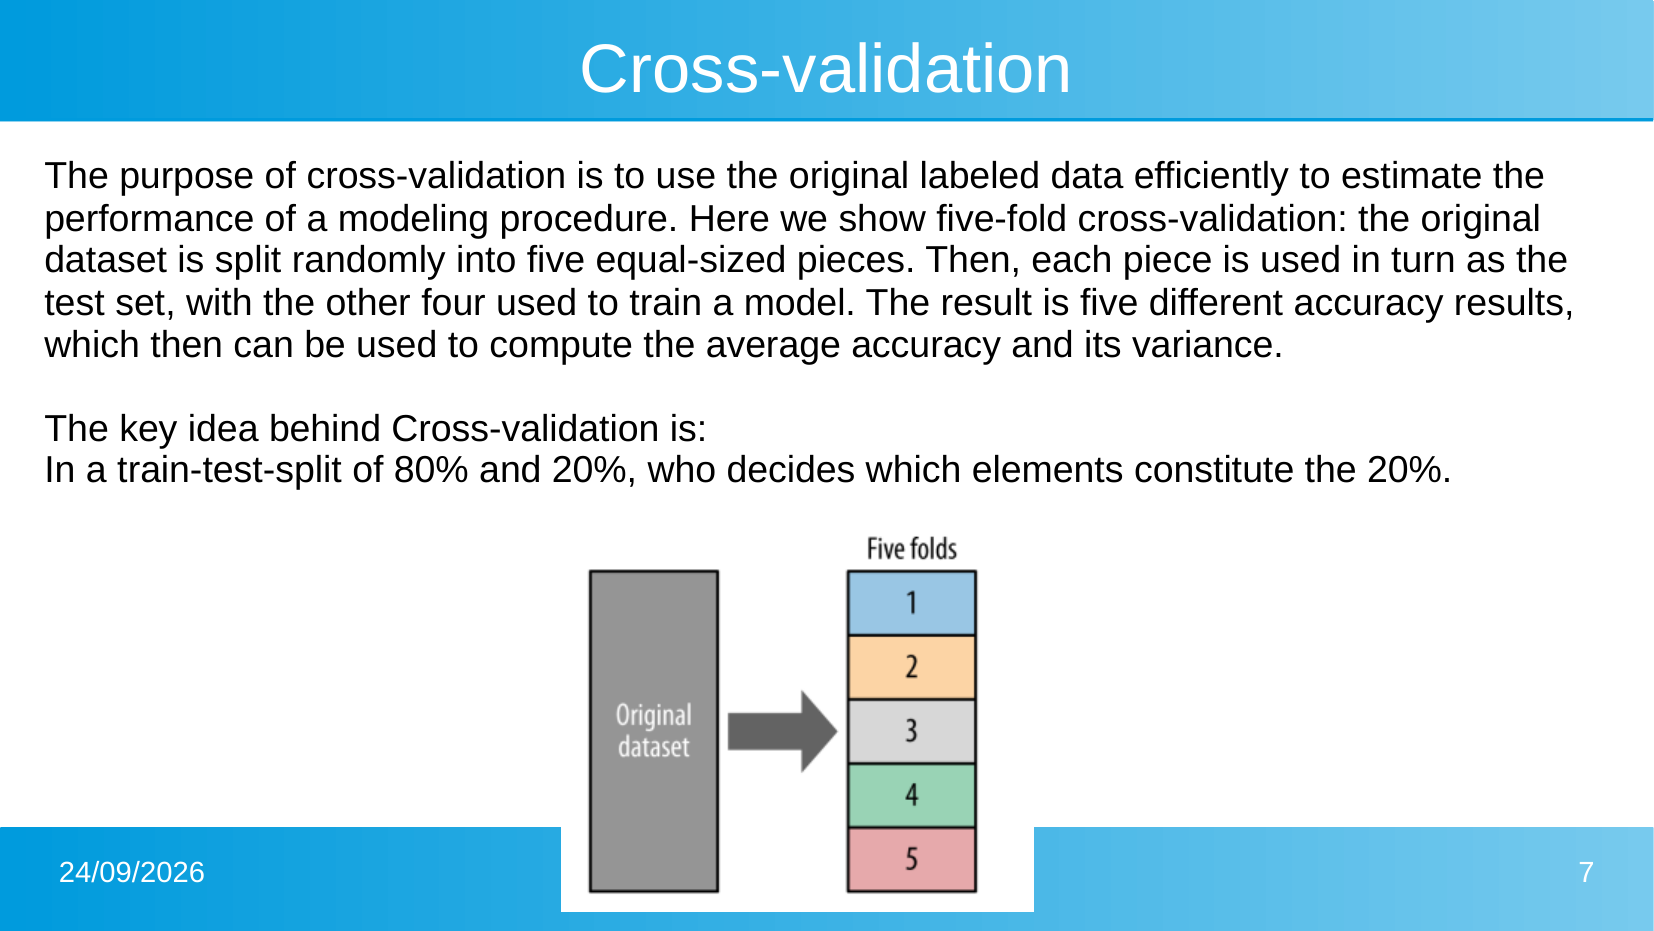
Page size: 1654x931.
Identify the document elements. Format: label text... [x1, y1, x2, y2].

title Cross-validation [59, 29, 1595, 108]
text_box The purpose of cross-validation is to use the original labeled data efficiently to estimate the performance of a modeling procedure. Here we show five-fold cross-validation: the original dataset is split randomly into five equal-sized pieces. Then, each piece is used in turn as the test set, with the other four used to train a model. The result is five different accuracy results, which then can be used to compute the average accuracy and its variance. The key idea behind Cross-validation is: In a train-test-split of 80% and 20%, who decides which elements constitute the 20%. [29, 147, 1625, 798]
picture [561, 531, 1034, 912]
